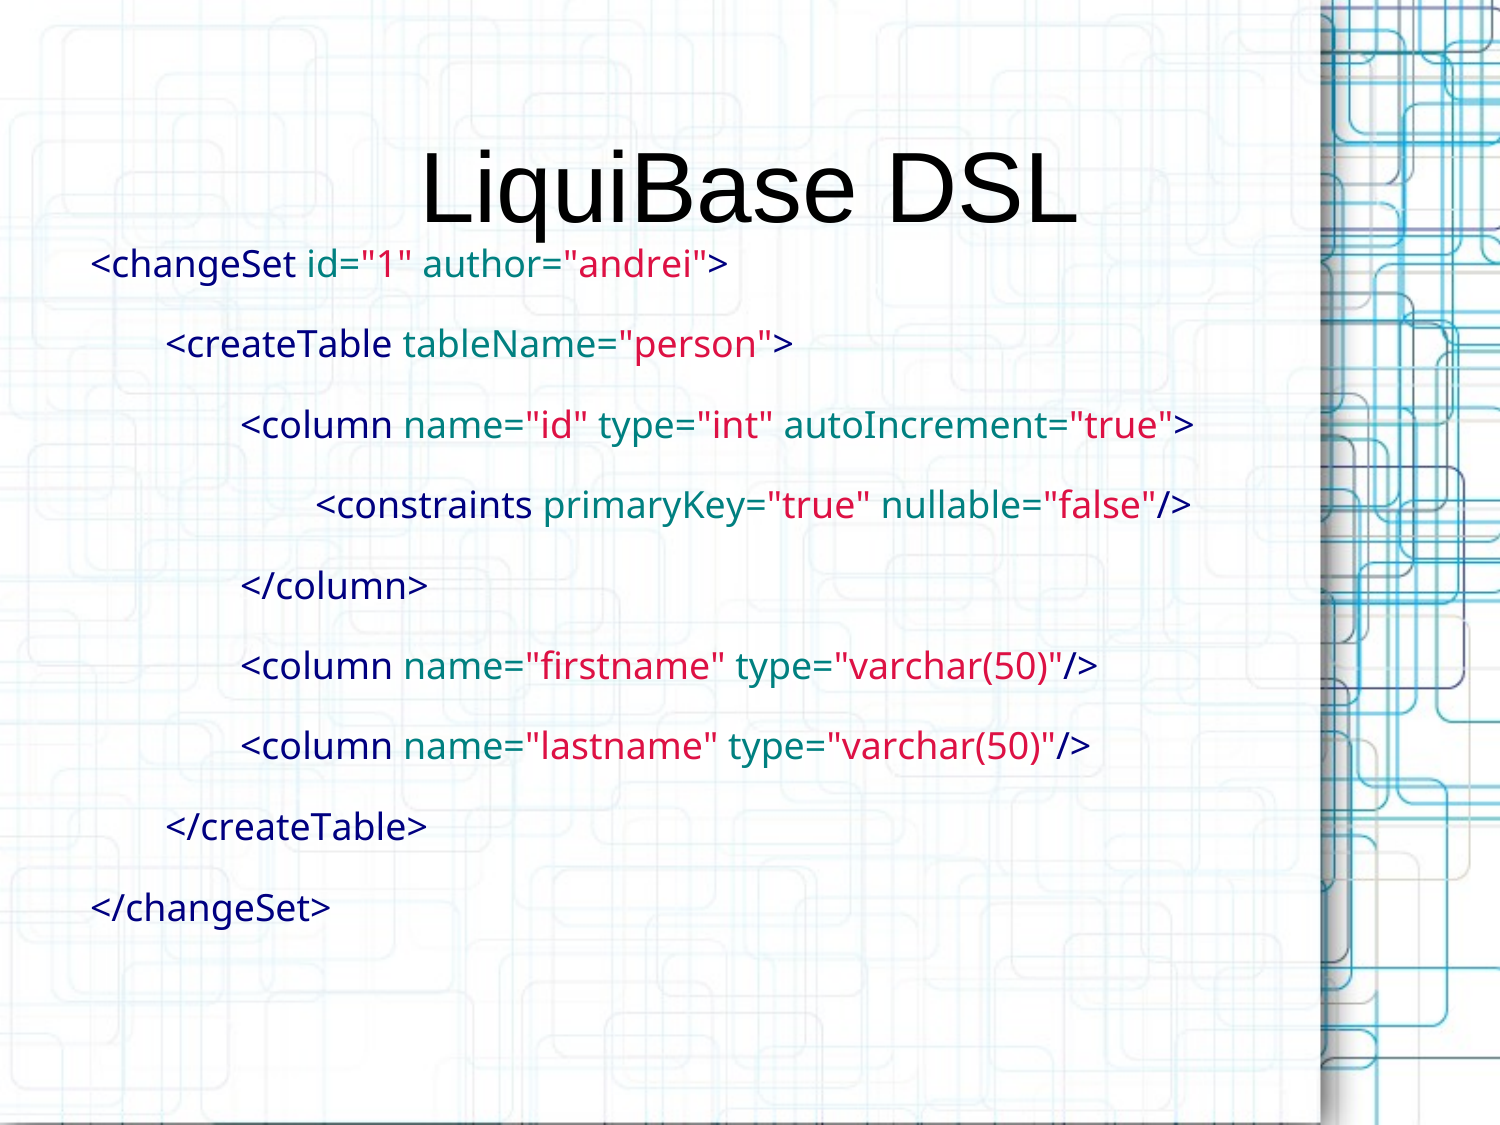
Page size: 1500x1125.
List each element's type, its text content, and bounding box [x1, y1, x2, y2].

picture [0, 0, 1500, 1125]
title LiquiBase DSL [75, 70, 1425, 224]
list <changeSet id="1" author="andrei"> <createTable tableName="person"> <column name="id" type="int" autoIncrement="true"> <constraints primaryKey="true" nullable="false"/> </column> <column name="firstname" type="varchar(50)"/> <column name="lastname" type="varchar(50)"/> </createTable> </changeSet> [75, 224, 1459, 1010]
